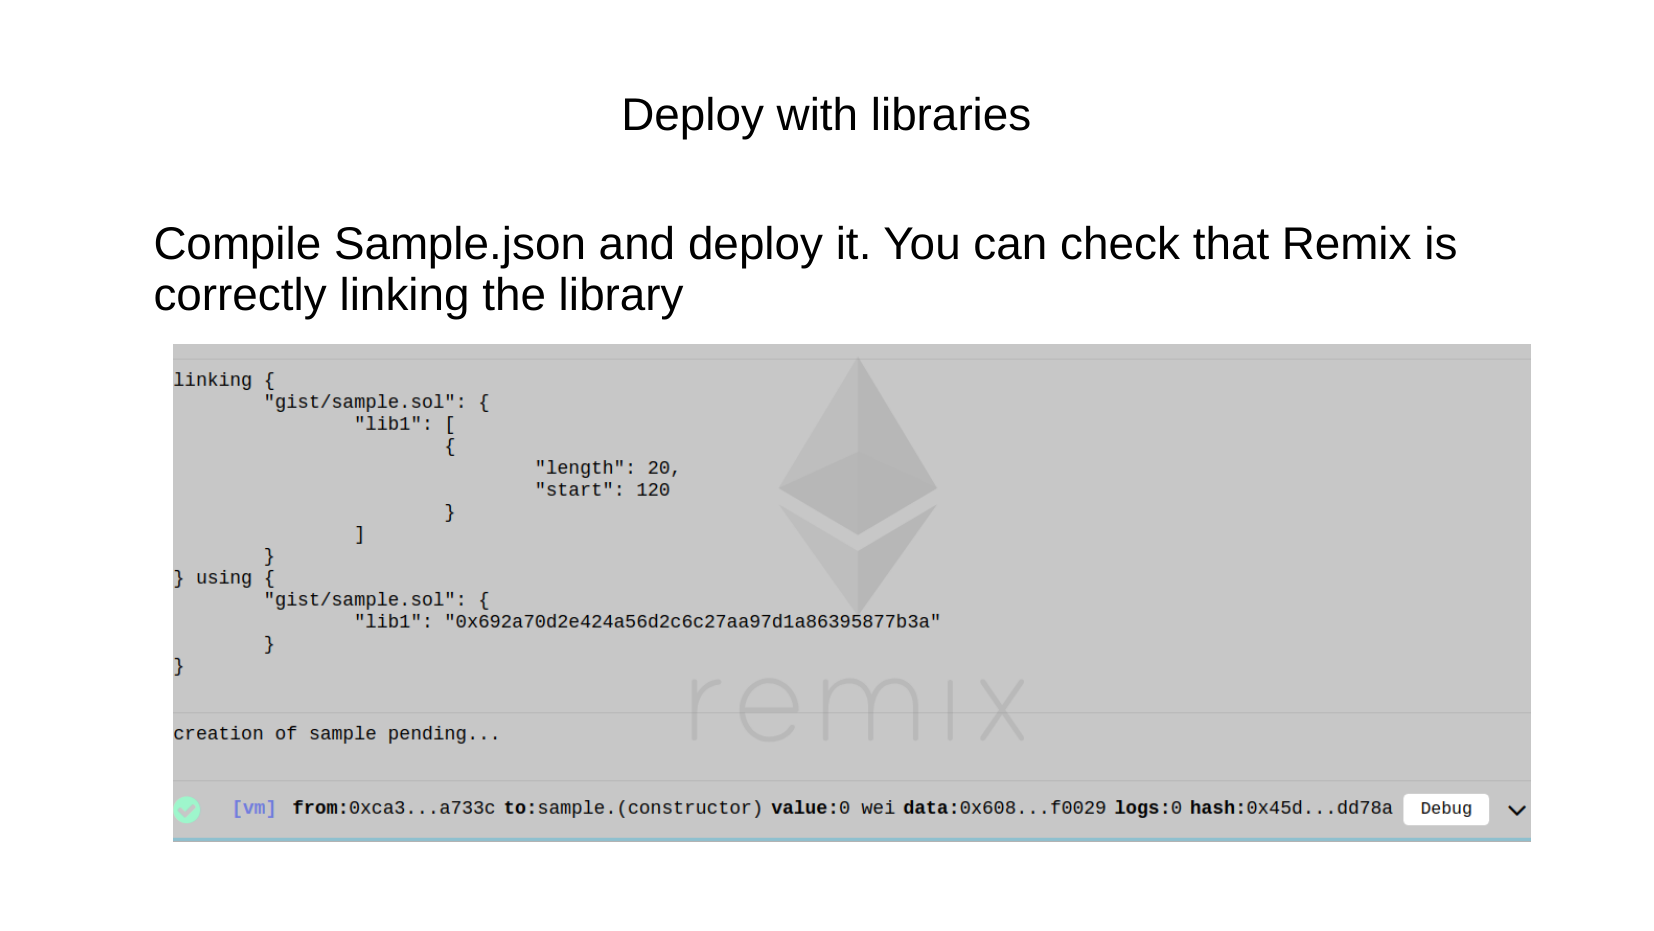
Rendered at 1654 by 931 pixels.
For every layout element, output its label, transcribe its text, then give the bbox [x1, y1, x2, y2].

picture [173, 344, 1531, 842]
title Deploy with libraries [82, 37, 1571, 193]
list Compile Sample.json and deploy it. You can check that Remix is correctly linking the library [82, 217, 1571, 758]
